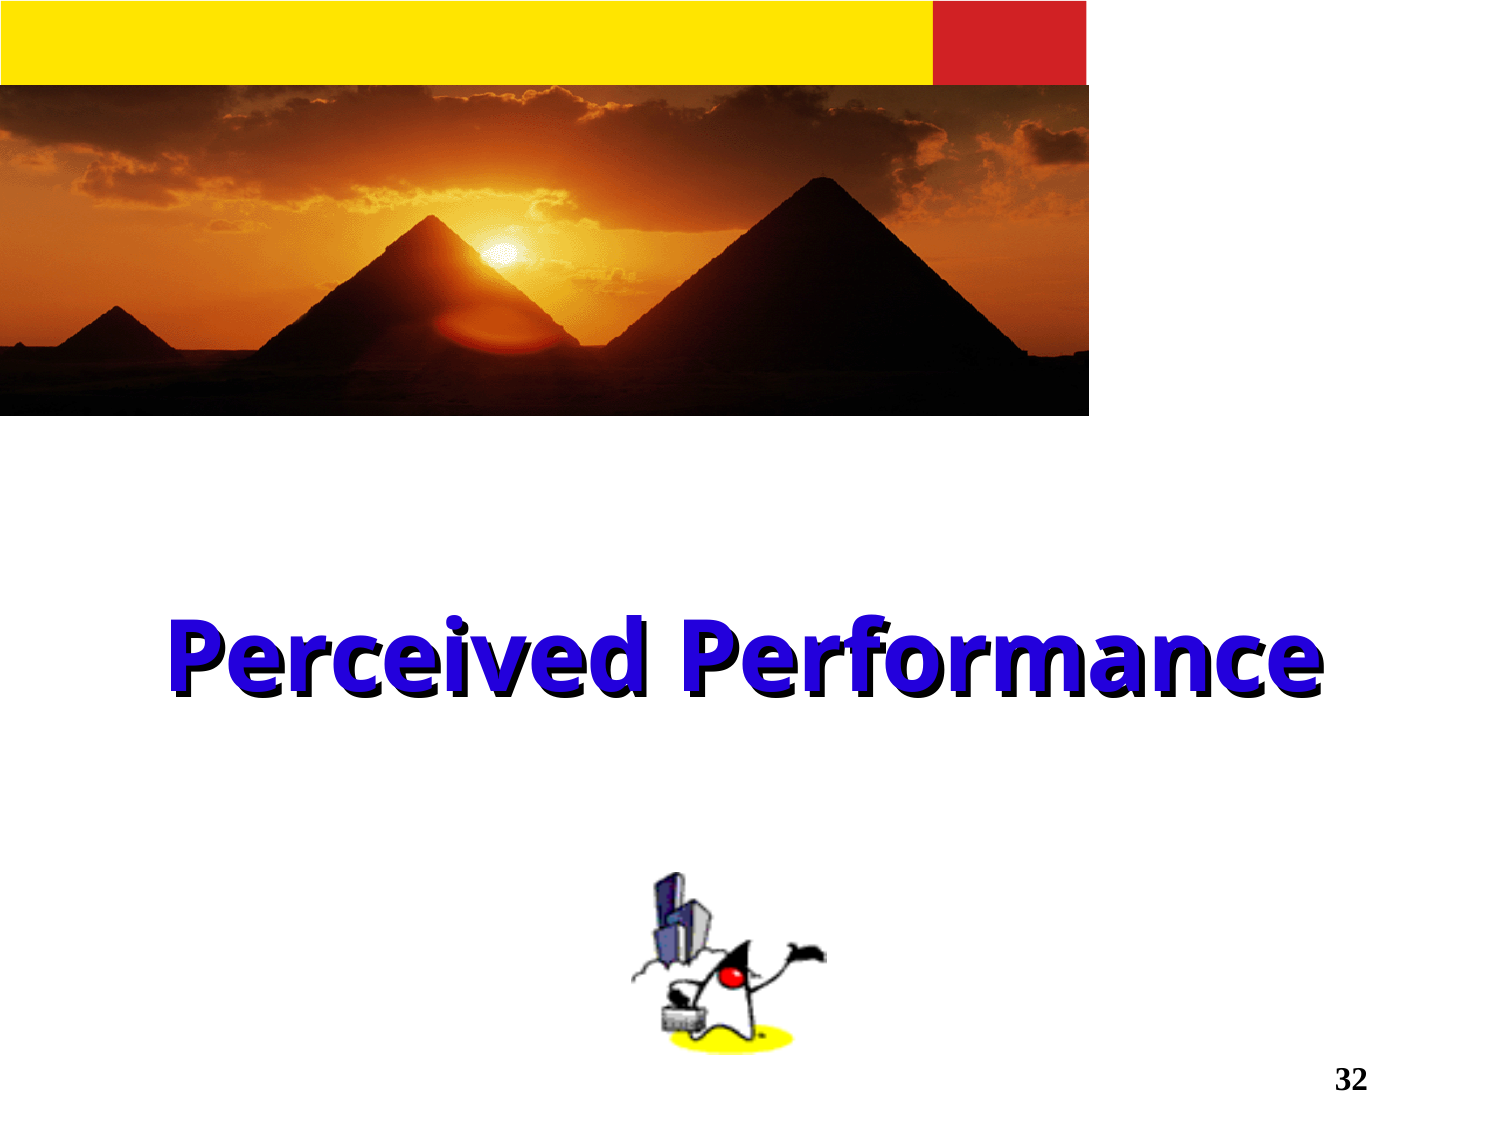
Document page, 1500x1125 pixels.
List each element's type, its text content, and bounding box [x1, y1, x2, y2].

picture [0, 85, 1089, 416]
picture [631, 872, 827, 1055]
text_box Perceived Performance [147, 582, 1340, 910]
